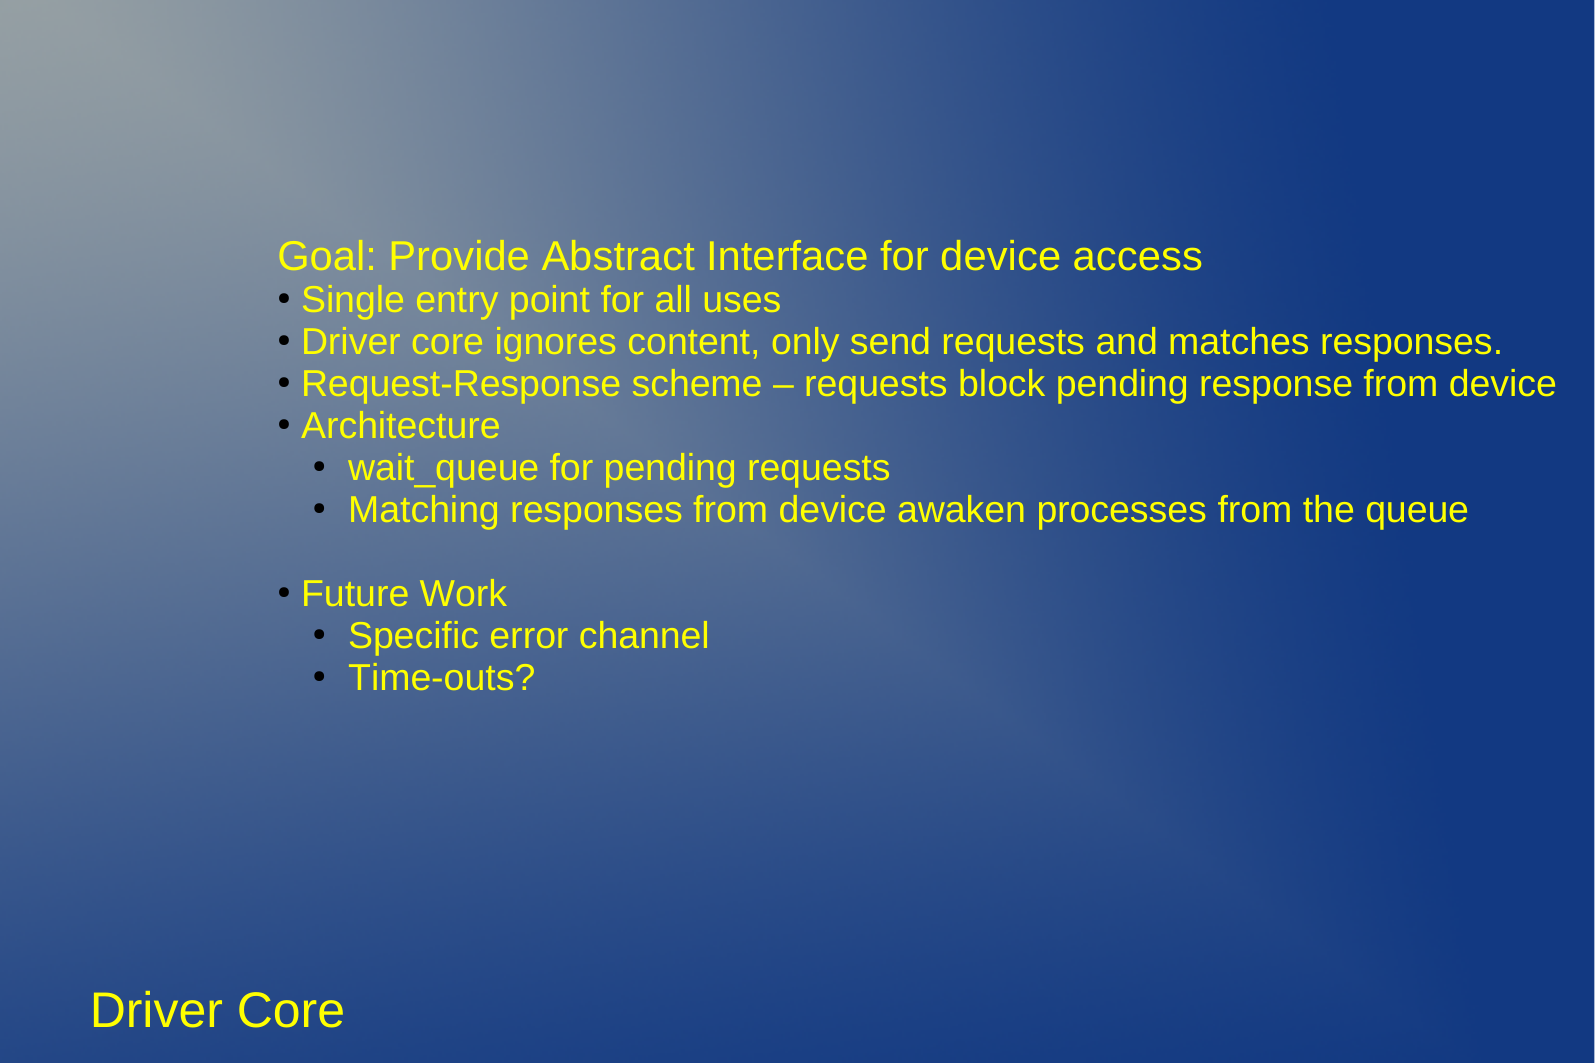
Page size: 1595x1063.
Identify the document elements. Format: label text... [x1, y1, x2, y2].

text_box Driver Core [75, 975, 361, 1046]
text_box Goal: Provide Abstract Interface for device access Single entry point for all uses Driver core ignores content, only send requests and matches responses. Request-Response scheme – requests block pending response from device Architecture wait_queue for pending requests Matching responses from device awaken processes from the queue Future Work Specific error channel Time-outs? [262, 225, 1572, 750]
picture [0, 0, 1595, 1063]
